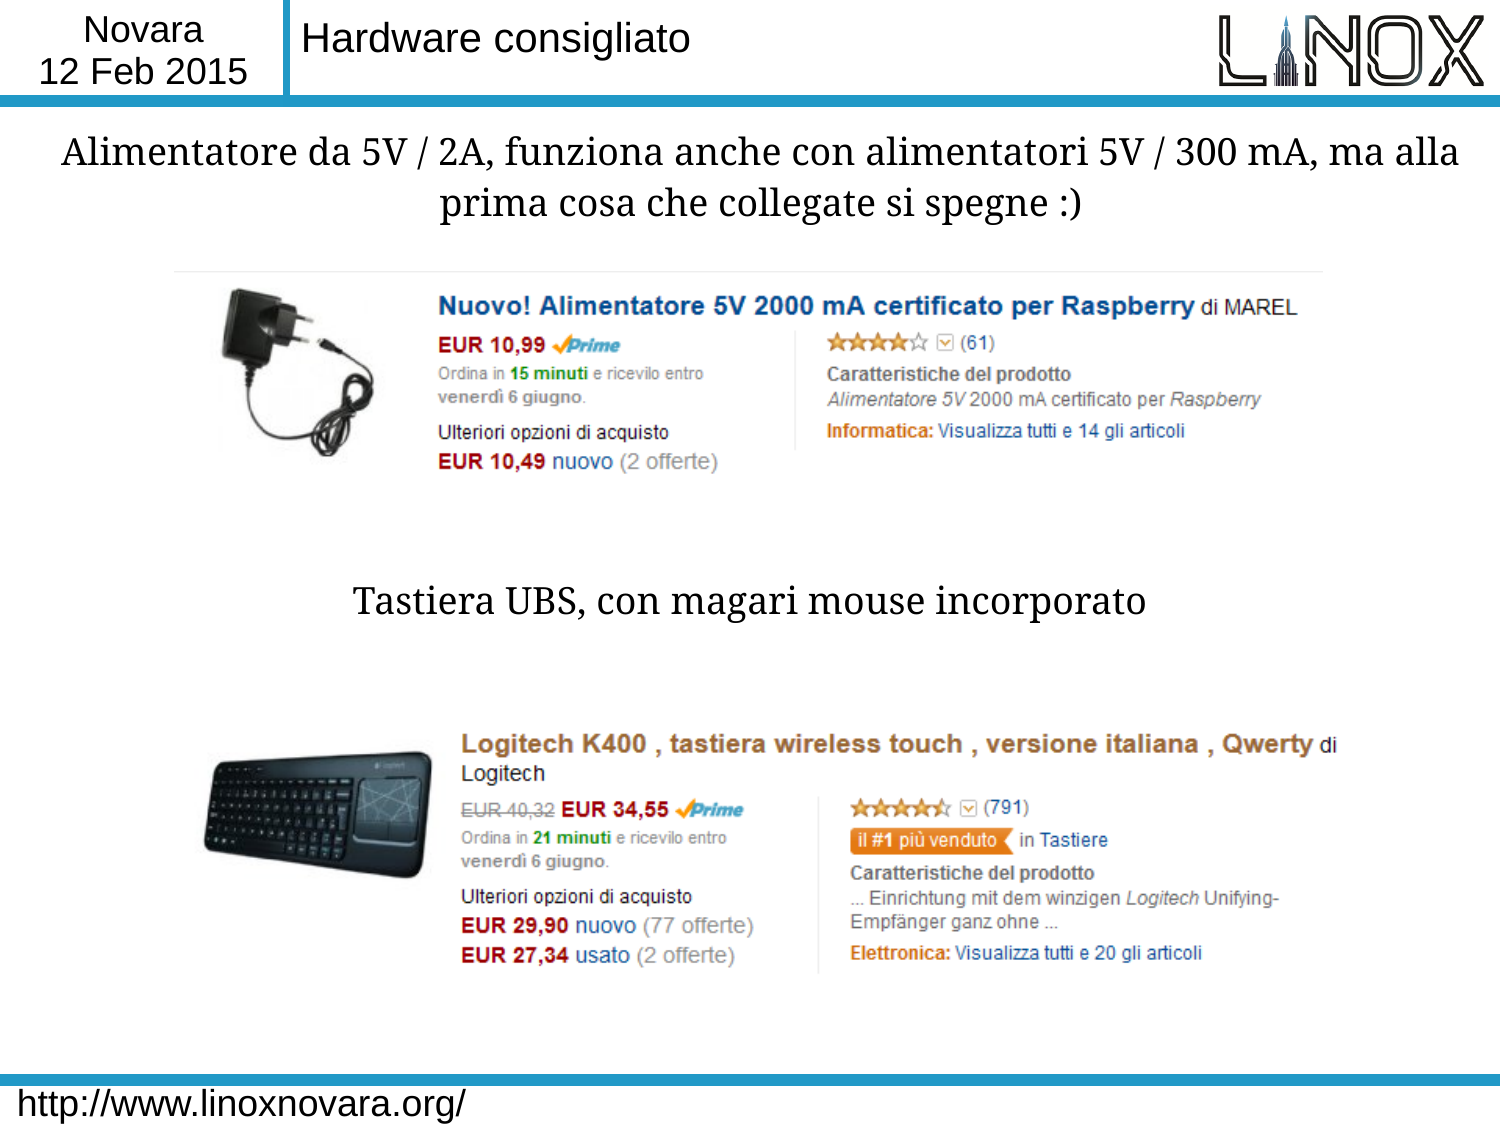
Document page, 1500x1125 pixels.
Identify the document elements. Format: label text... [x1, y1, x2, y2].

text_box Alimentatore da 5V / 2A, funziona anche con alimentatori 5V / 300 mA, ma alla prima cosa che collegate si spegne :) [34, 118, 1489, 219]
picture [0, 0, 1500, 107]
picture [0, 1074, 1500, 1086]
list Hardware consigliato [286, 7, 1312, 83]
picture [174, 271, 1323, 496]
text_box Tastiera UBS, con magari mouse incorporato [23, 566, 1477, 625]
picture [186, 720, 1359, 985]
